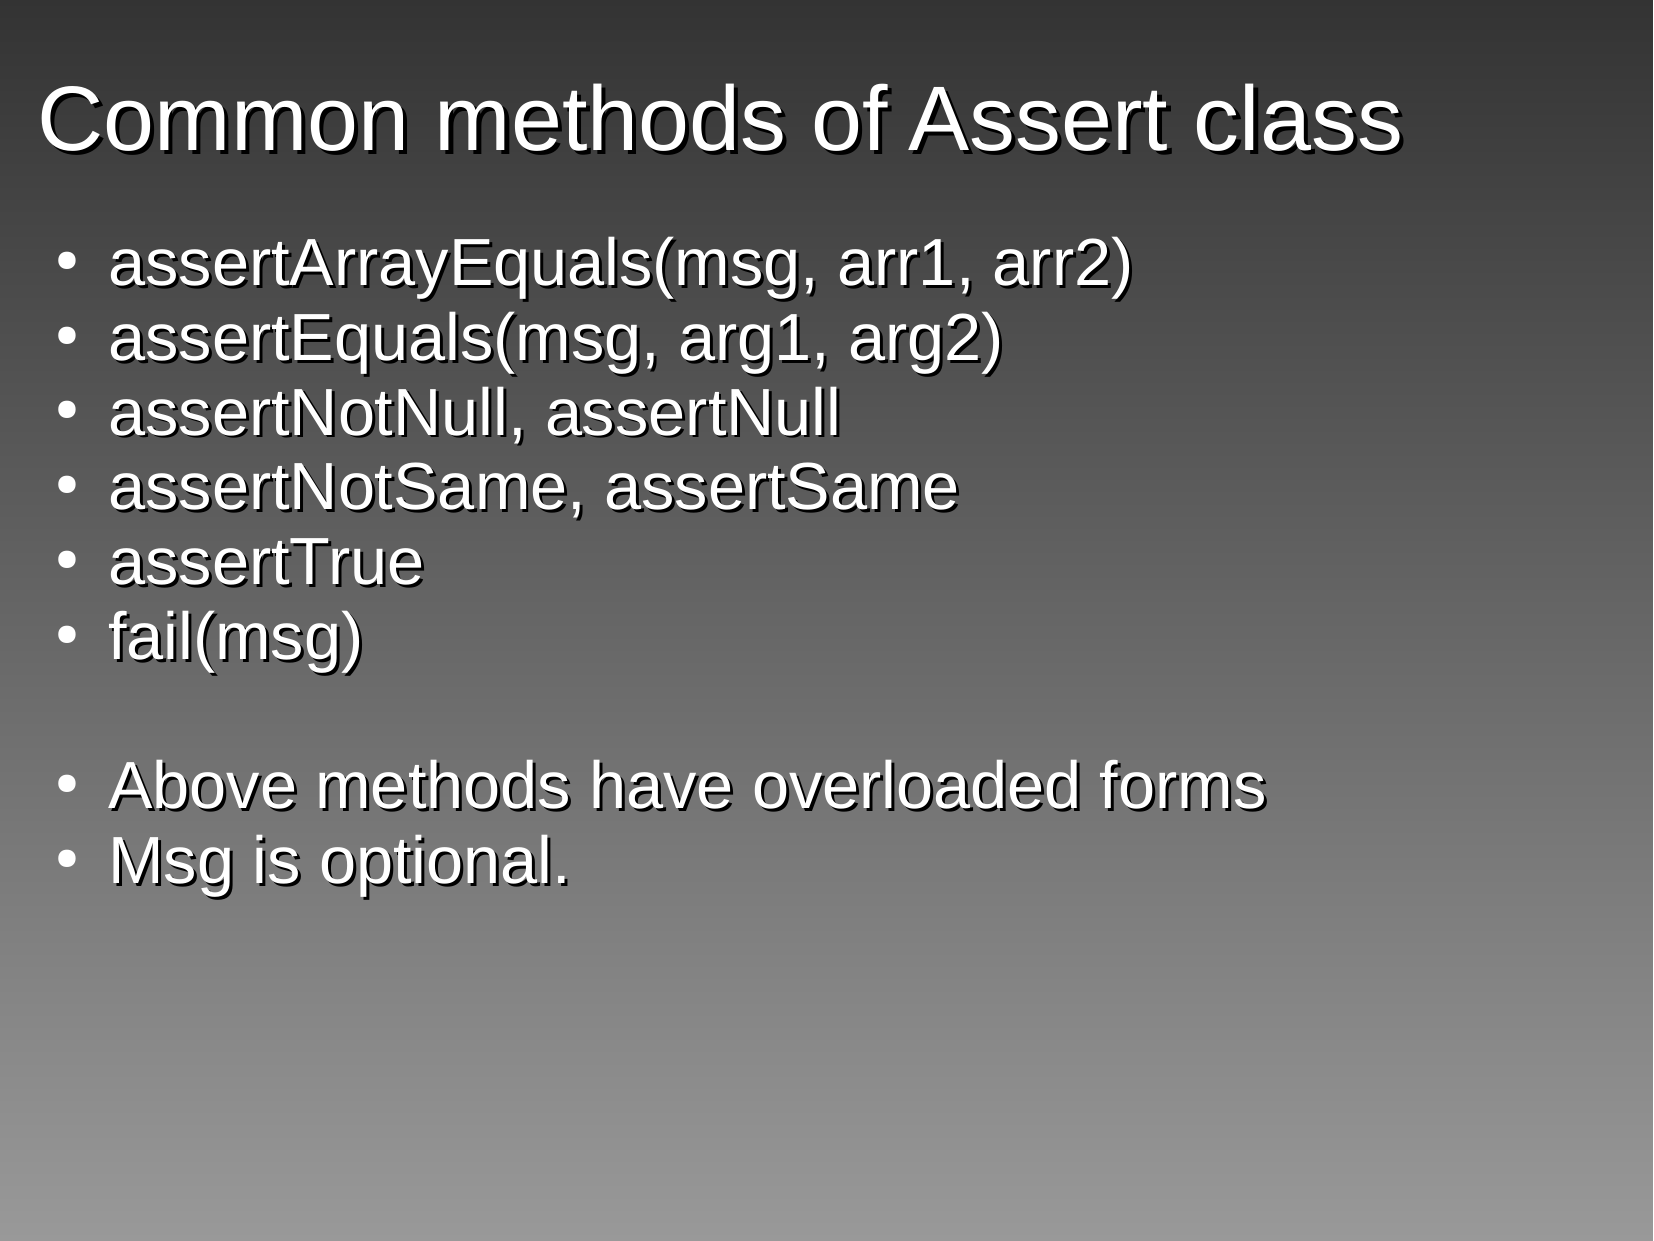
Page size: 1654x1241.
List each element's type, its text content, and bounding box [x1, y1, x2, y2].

list assertArrayEquals(msg, arr1, arr2) assertEquals(msg, arg1, arg2) assertNotNull, assertNull assertNotSame, assertSame assertTrue fail(msg) Above methods have overloaded forms Msg is optional. [37, 225, 1613, 1126]
title Common methods of Assert class [37, 56, 1613, 181]
